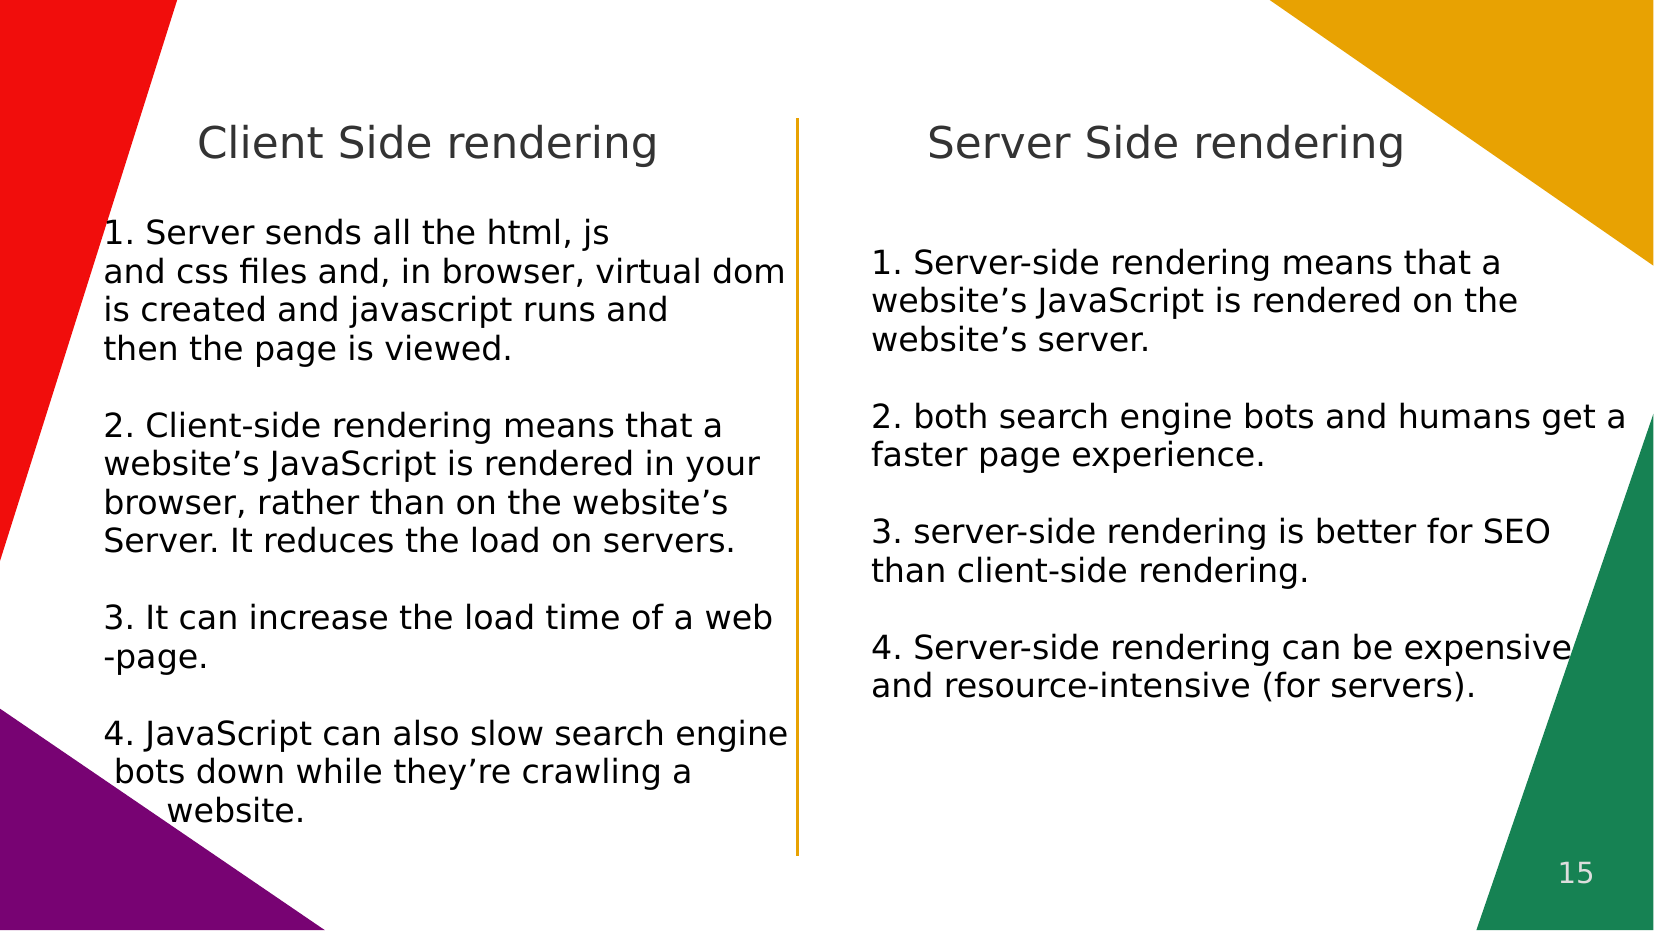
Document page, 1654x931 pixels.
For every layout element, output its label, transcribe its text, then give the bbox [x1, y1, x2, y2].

text_box 1. Server sends all the html, js and css files and, in browser, virtual dom is created and javascript runs and then the page is viewed. 2. Client-side rendering means that a website’s JavaScript is rendered in your browser, rather than on the website’s Server. It reduces the load on servers. 3. It can increase the load time of a web -page. 4. JavaScript can also slow search engine bots down while they’re crawling a website. [88, 206, 805, 838]
text_box 1. Server-side rendering means that a website’s JavaScript is rendered on the website’s server. 2. both search engine bots and humans get a faster page experience. 3. server-side rendering is better for SEO than client-side rendering. 4. Server-side rendering can be expensive and resource-intensive (for servers). [856, 236, 1654, 714]
title Server Side rendering [885, 118, 1447, 169]
title Client Side rendering [147, 118, 709, 169]
